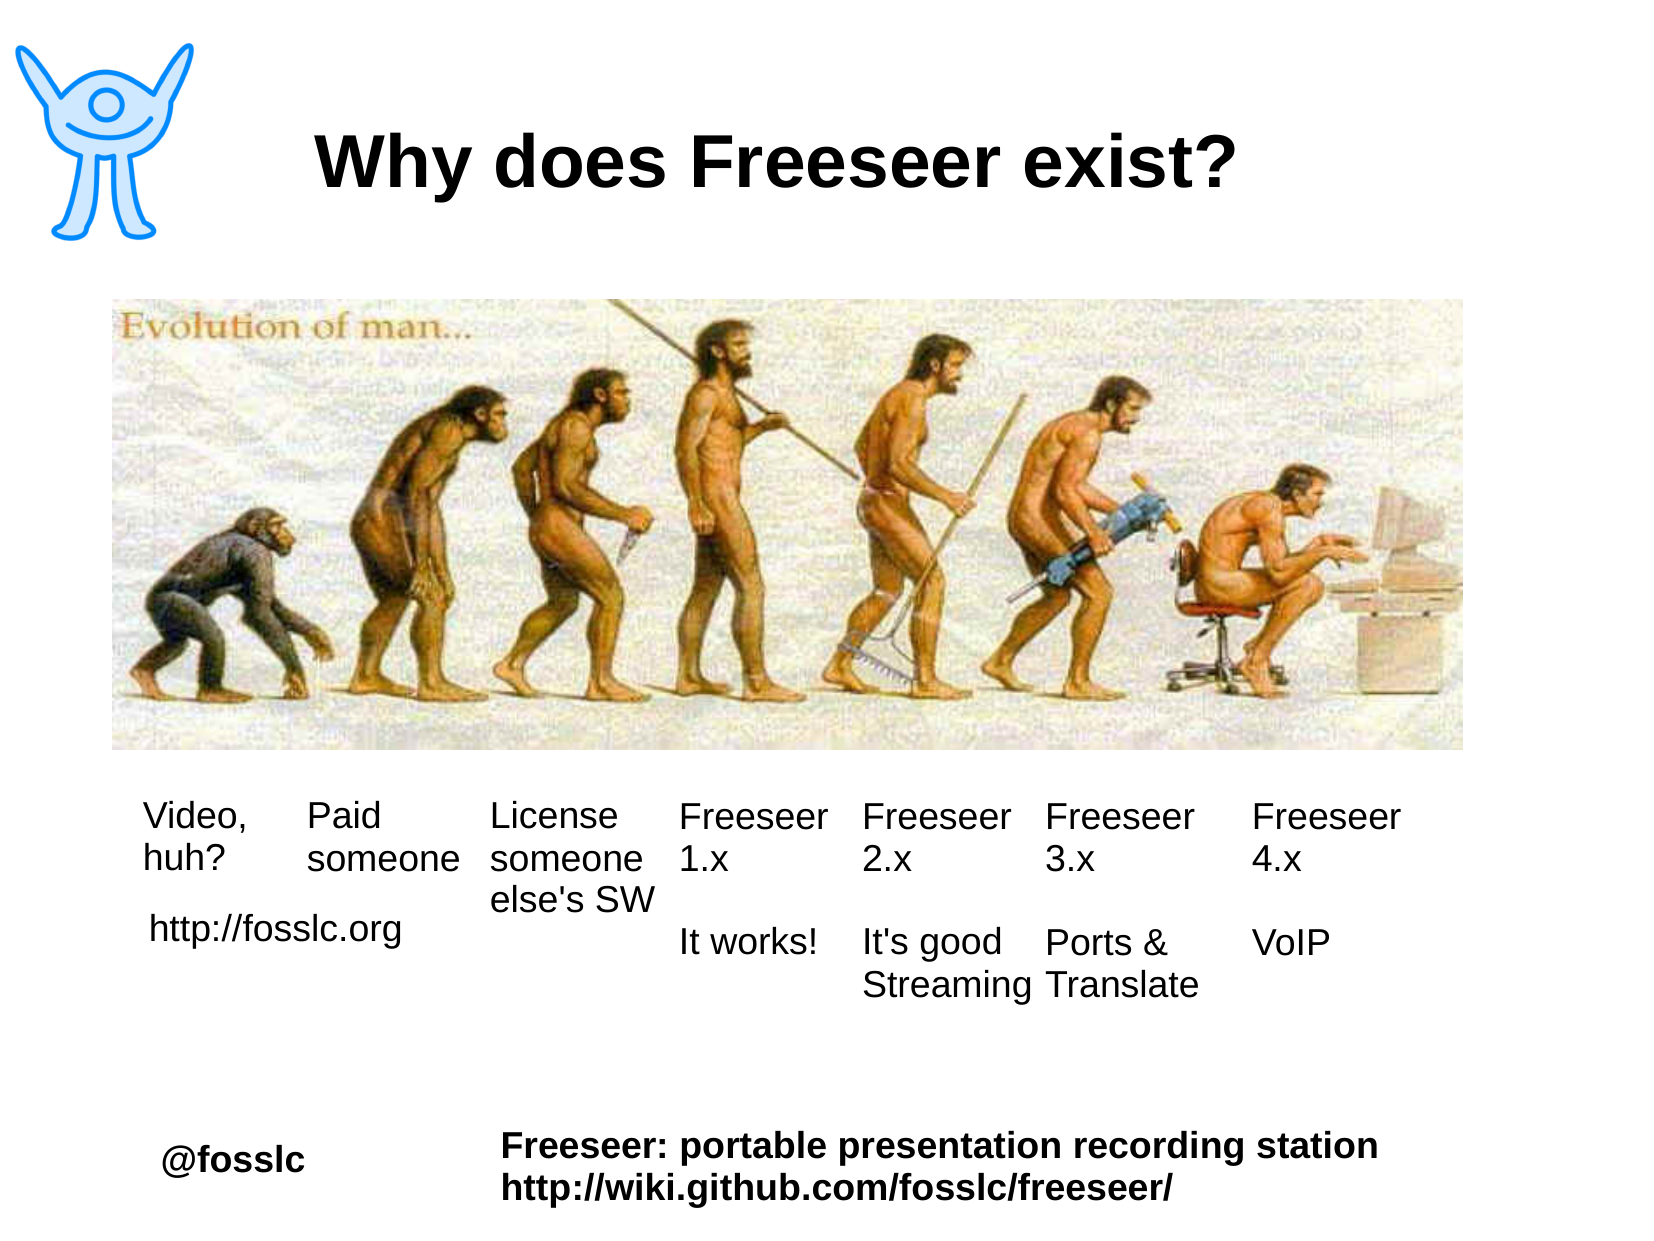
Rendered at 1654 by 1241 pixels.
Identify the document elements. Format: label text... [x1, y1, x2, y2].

text_box Why does Freeseer exist? [300, 112, 1501, 212]
text_box License someone else's SW [475, 787, 664, 929]
text_box http://fosslc.org [134, 900, 451, 957]
text_box Paid someone [292, 787, 475, 901]
picture [8, 25, 198, 293]
text_box Freeseer 2.x It's good Streaming [847, 787, 1030, 1013]
text_box Freeseer 1.x It works! [664, 787, 847, 971]
text_box Video, huh? [128, 787, 279, 901]
picture [112, 299, 1463, 751]
text_box Freeseer 3.x Ports & Translate [1030, 787, 1236, 1013]
text_box Freeseer 4.x VoIP [1237, 787, 1442, 971]
